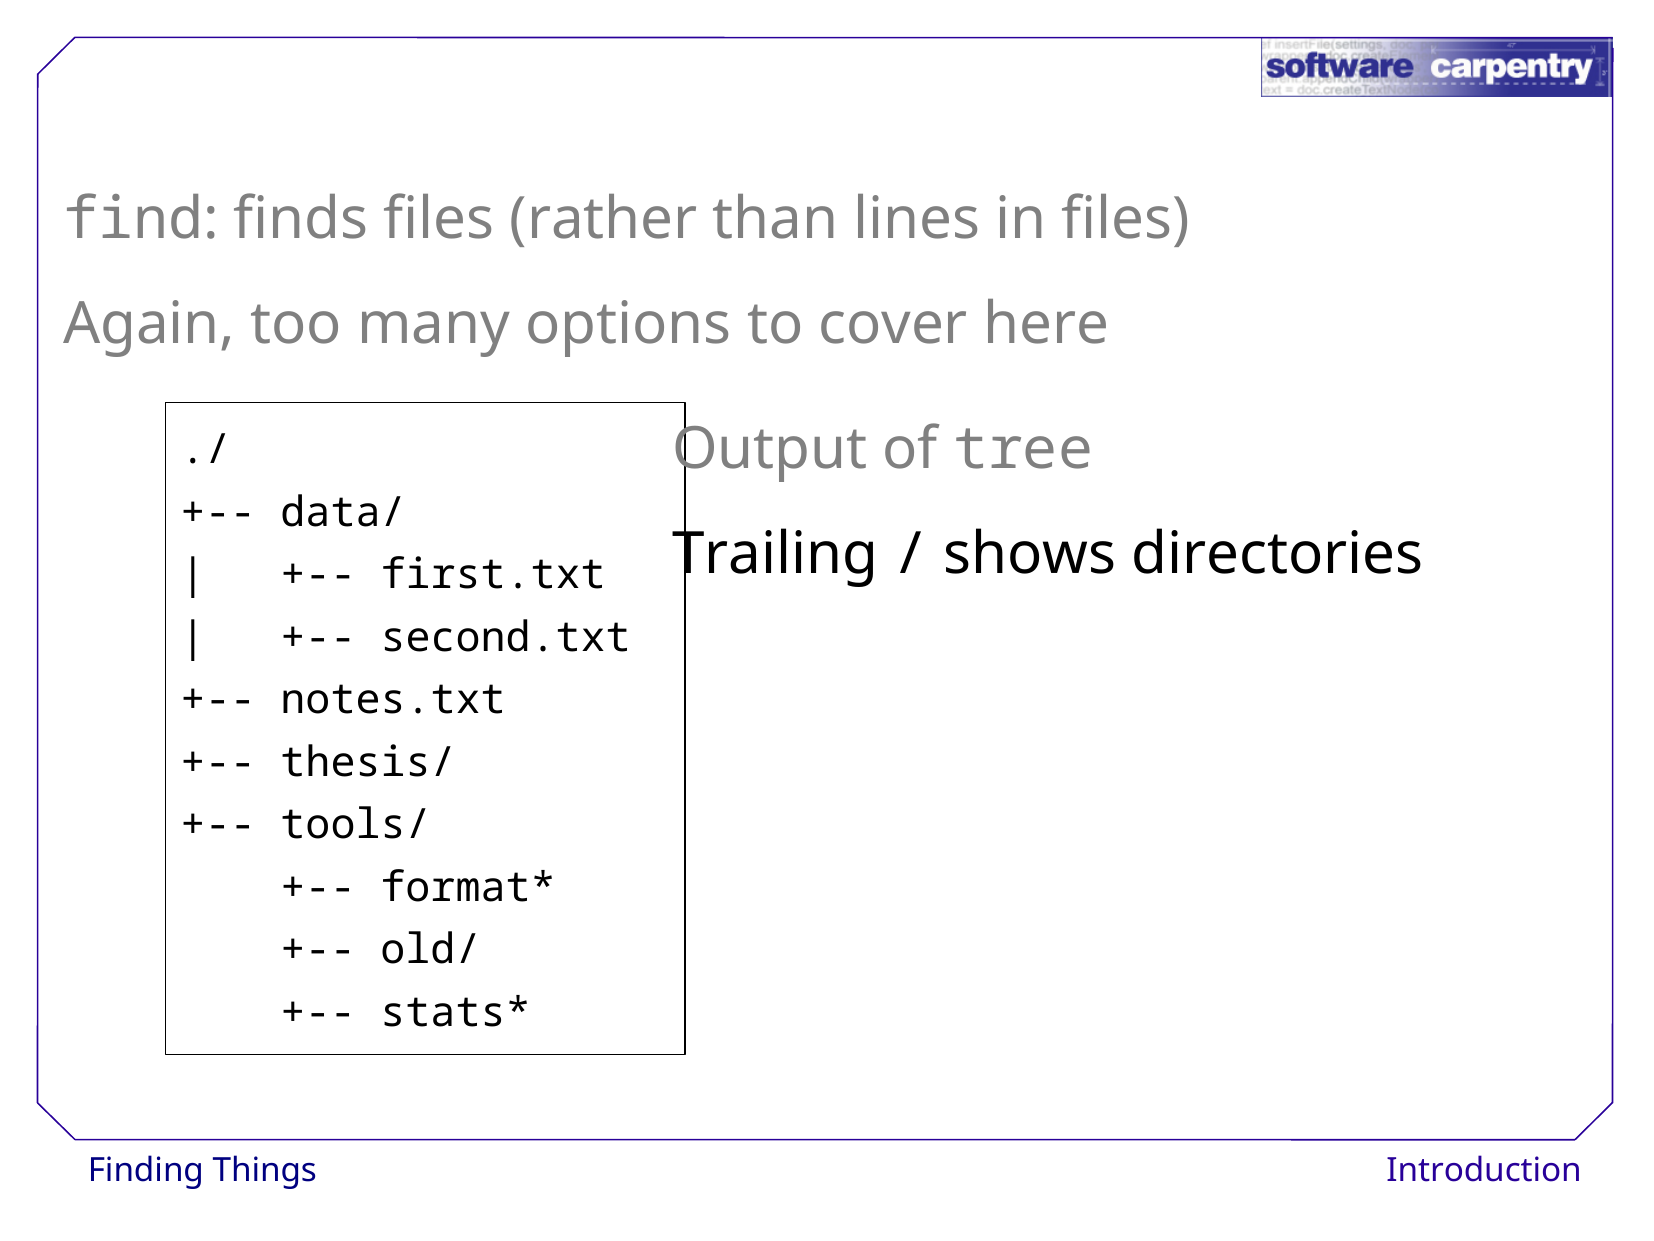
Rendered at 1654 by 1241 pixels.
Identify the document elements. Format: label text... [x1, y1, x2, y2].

text_box ./ +-- data/ | +-- first.txt | +-- second.txt +-- notes.txt +-- thesis/ +-- tools/ +-- format* +-- old/ +-- stats* [165, 402, 686, 1055]
text_box find: finds files (rather than lines in files) Again, too many options to cover here [48, 137, 1356, 364]
text_box Output of tree Trailing / shows directories [657, 367, 1589, 593]
picture [1261, 39, 1613, 97]
